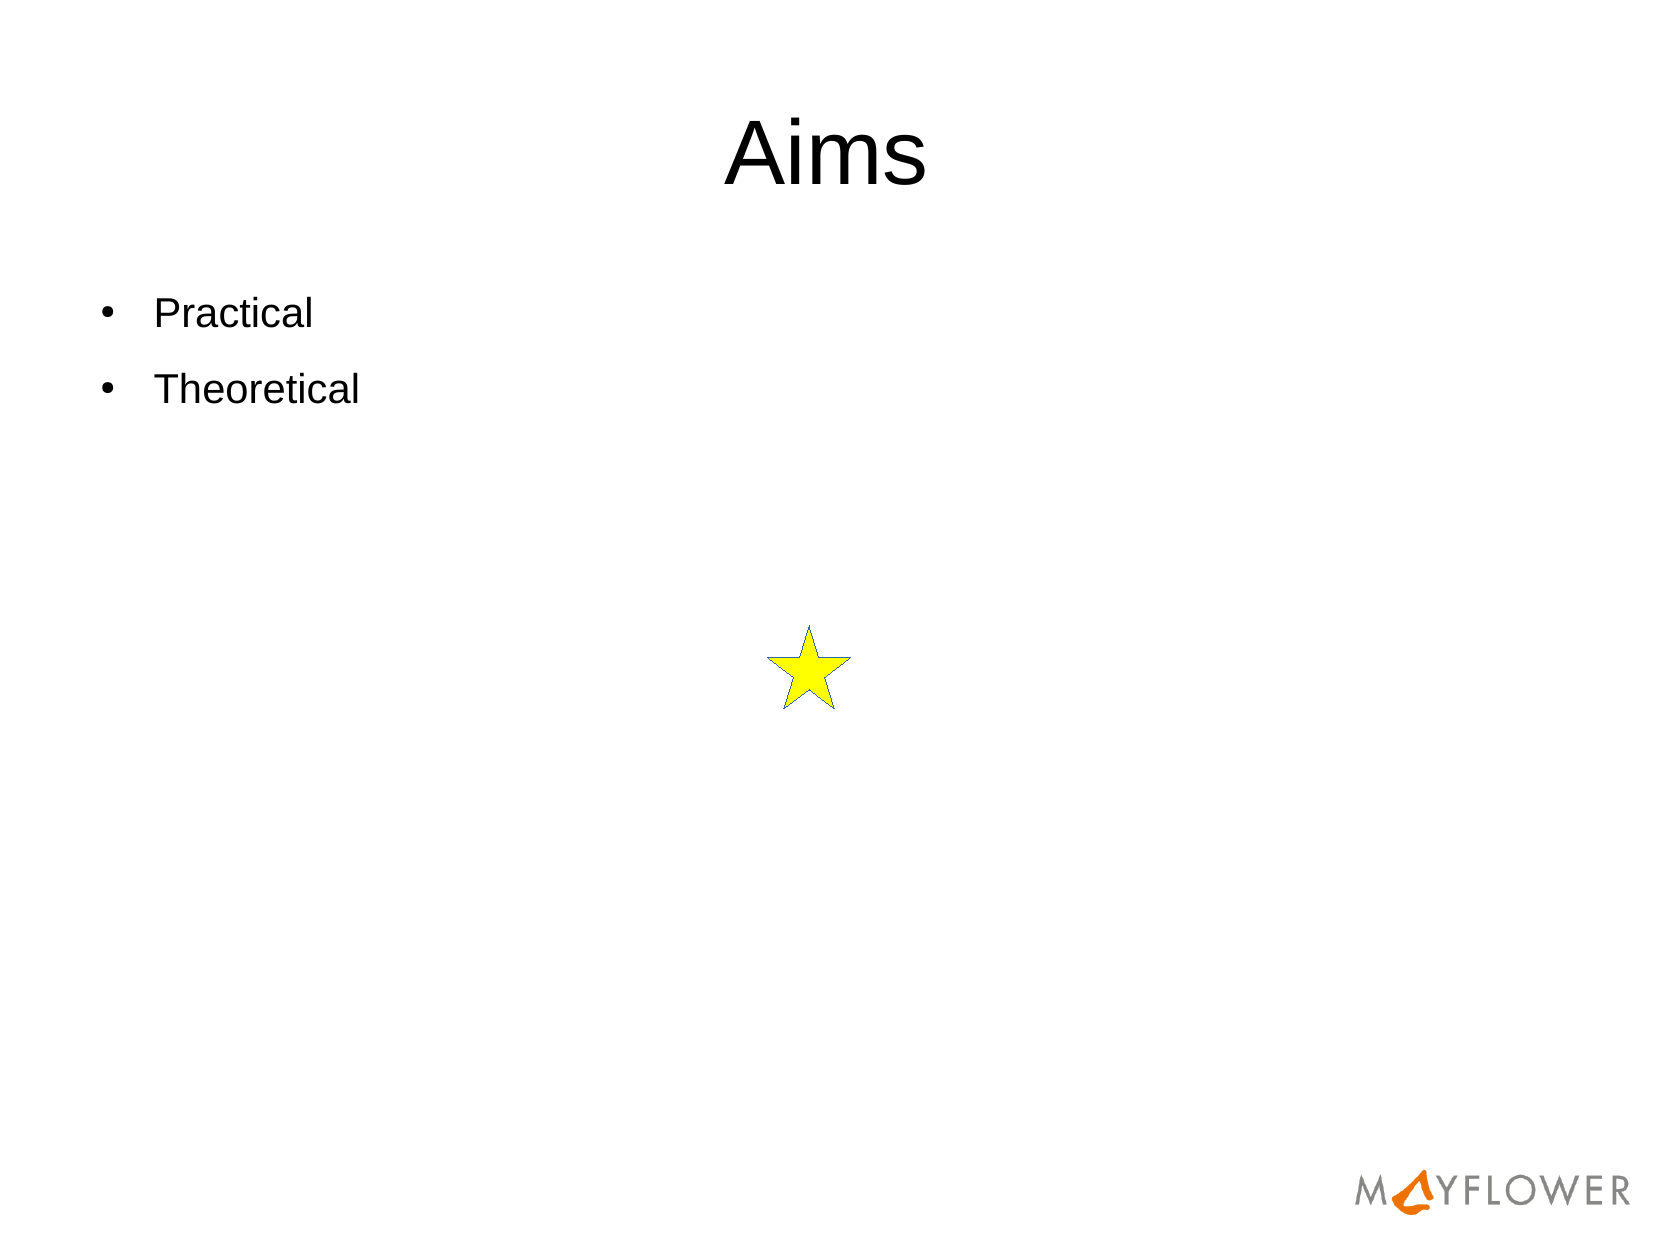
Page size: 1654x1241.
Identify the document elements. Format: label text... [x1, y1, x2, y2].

picture [1355, 1169, 1630, 1215]
list Practical Theoretical [82, 290, 1571, 1010]
title Aims [82, 49, 1571, 257]
text_box [767, 625, 851, 709]
